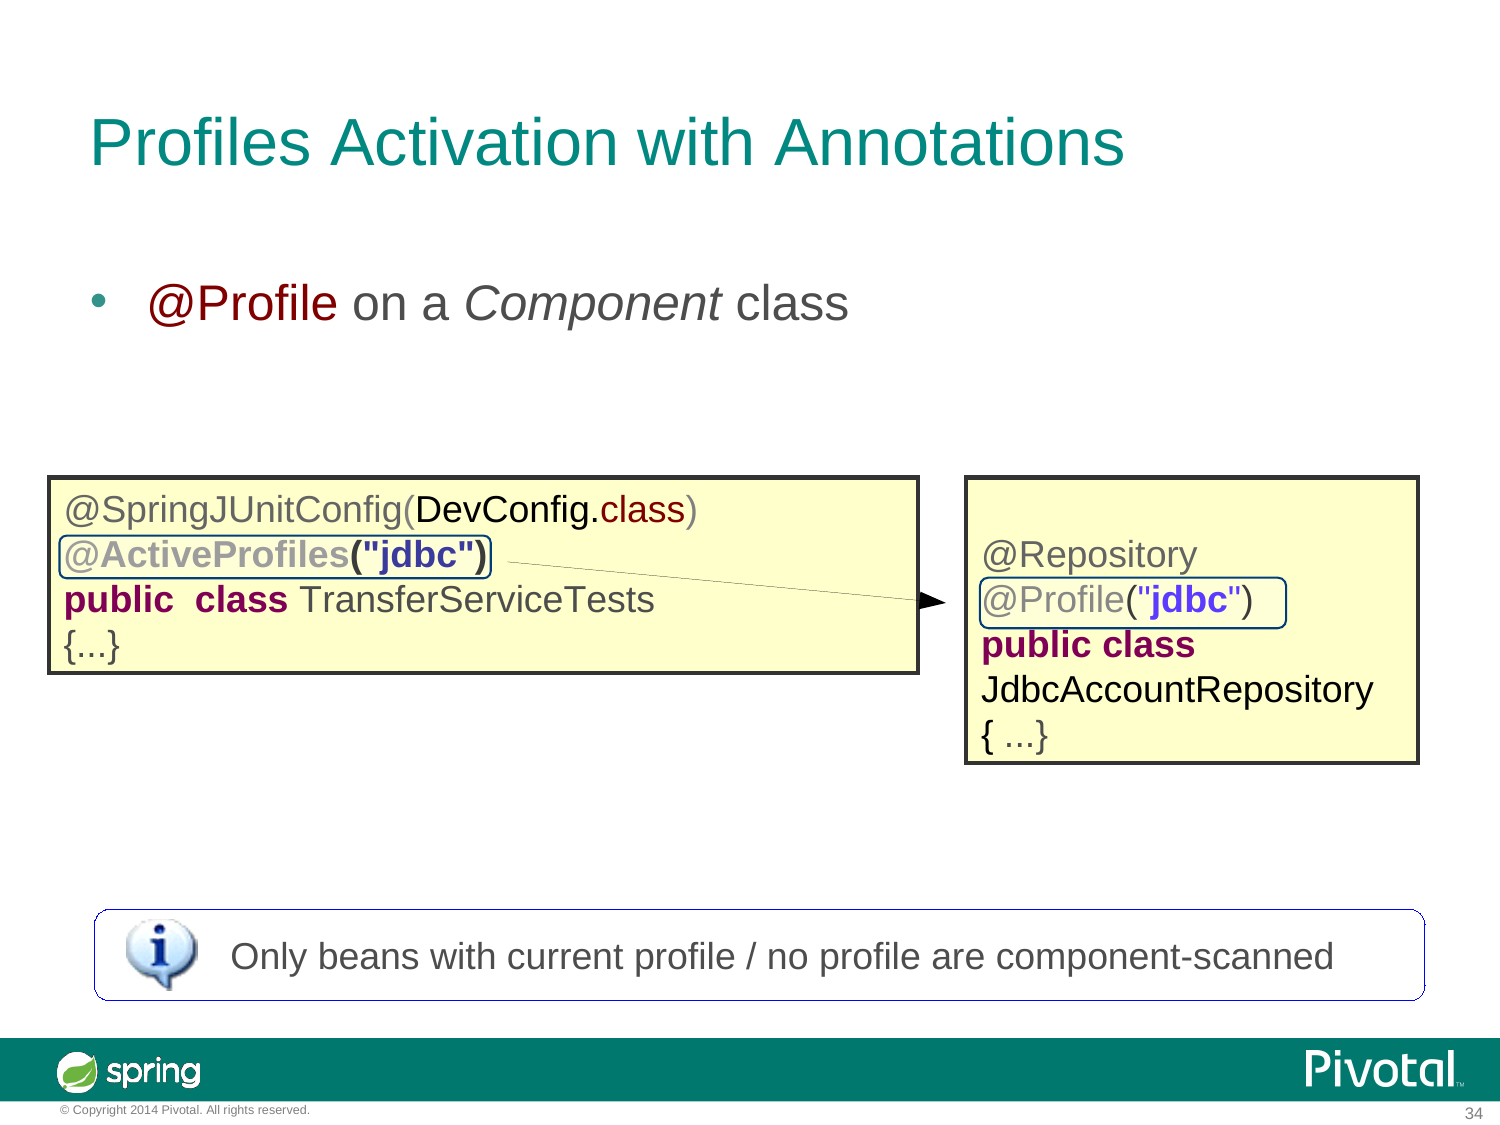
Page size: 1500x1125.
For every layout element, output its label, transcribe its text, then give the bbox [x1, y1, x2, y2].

text_box Only beans with current profile / no profile are component-scanned [215, 925, 1403, 985]
picture [32, 1041, 210, 1103]
text_box @SpringJUnitConfig(DevConfig.class) @ActiveProfiles("jdbc") public class TransferServiceTests {...} [48, 477, 919, 673]
text_box @Repository @Profile("jdbc") public class JdbcAccountRepository { ...} [966, 477, 1418, 763]
title Profiles Activation with Annotations [75, 45, 1426, 233]
list @Profile on a Component class [75, 262, 1426, 1005]
text_box [979, 577, 1287, 629]
picture [1306, 1050, 1464, 1087]
text_box [94, 909, 1426, 1001]
text_box [59, 535, 491, 579]
picture [126, 919, 198, 991]
